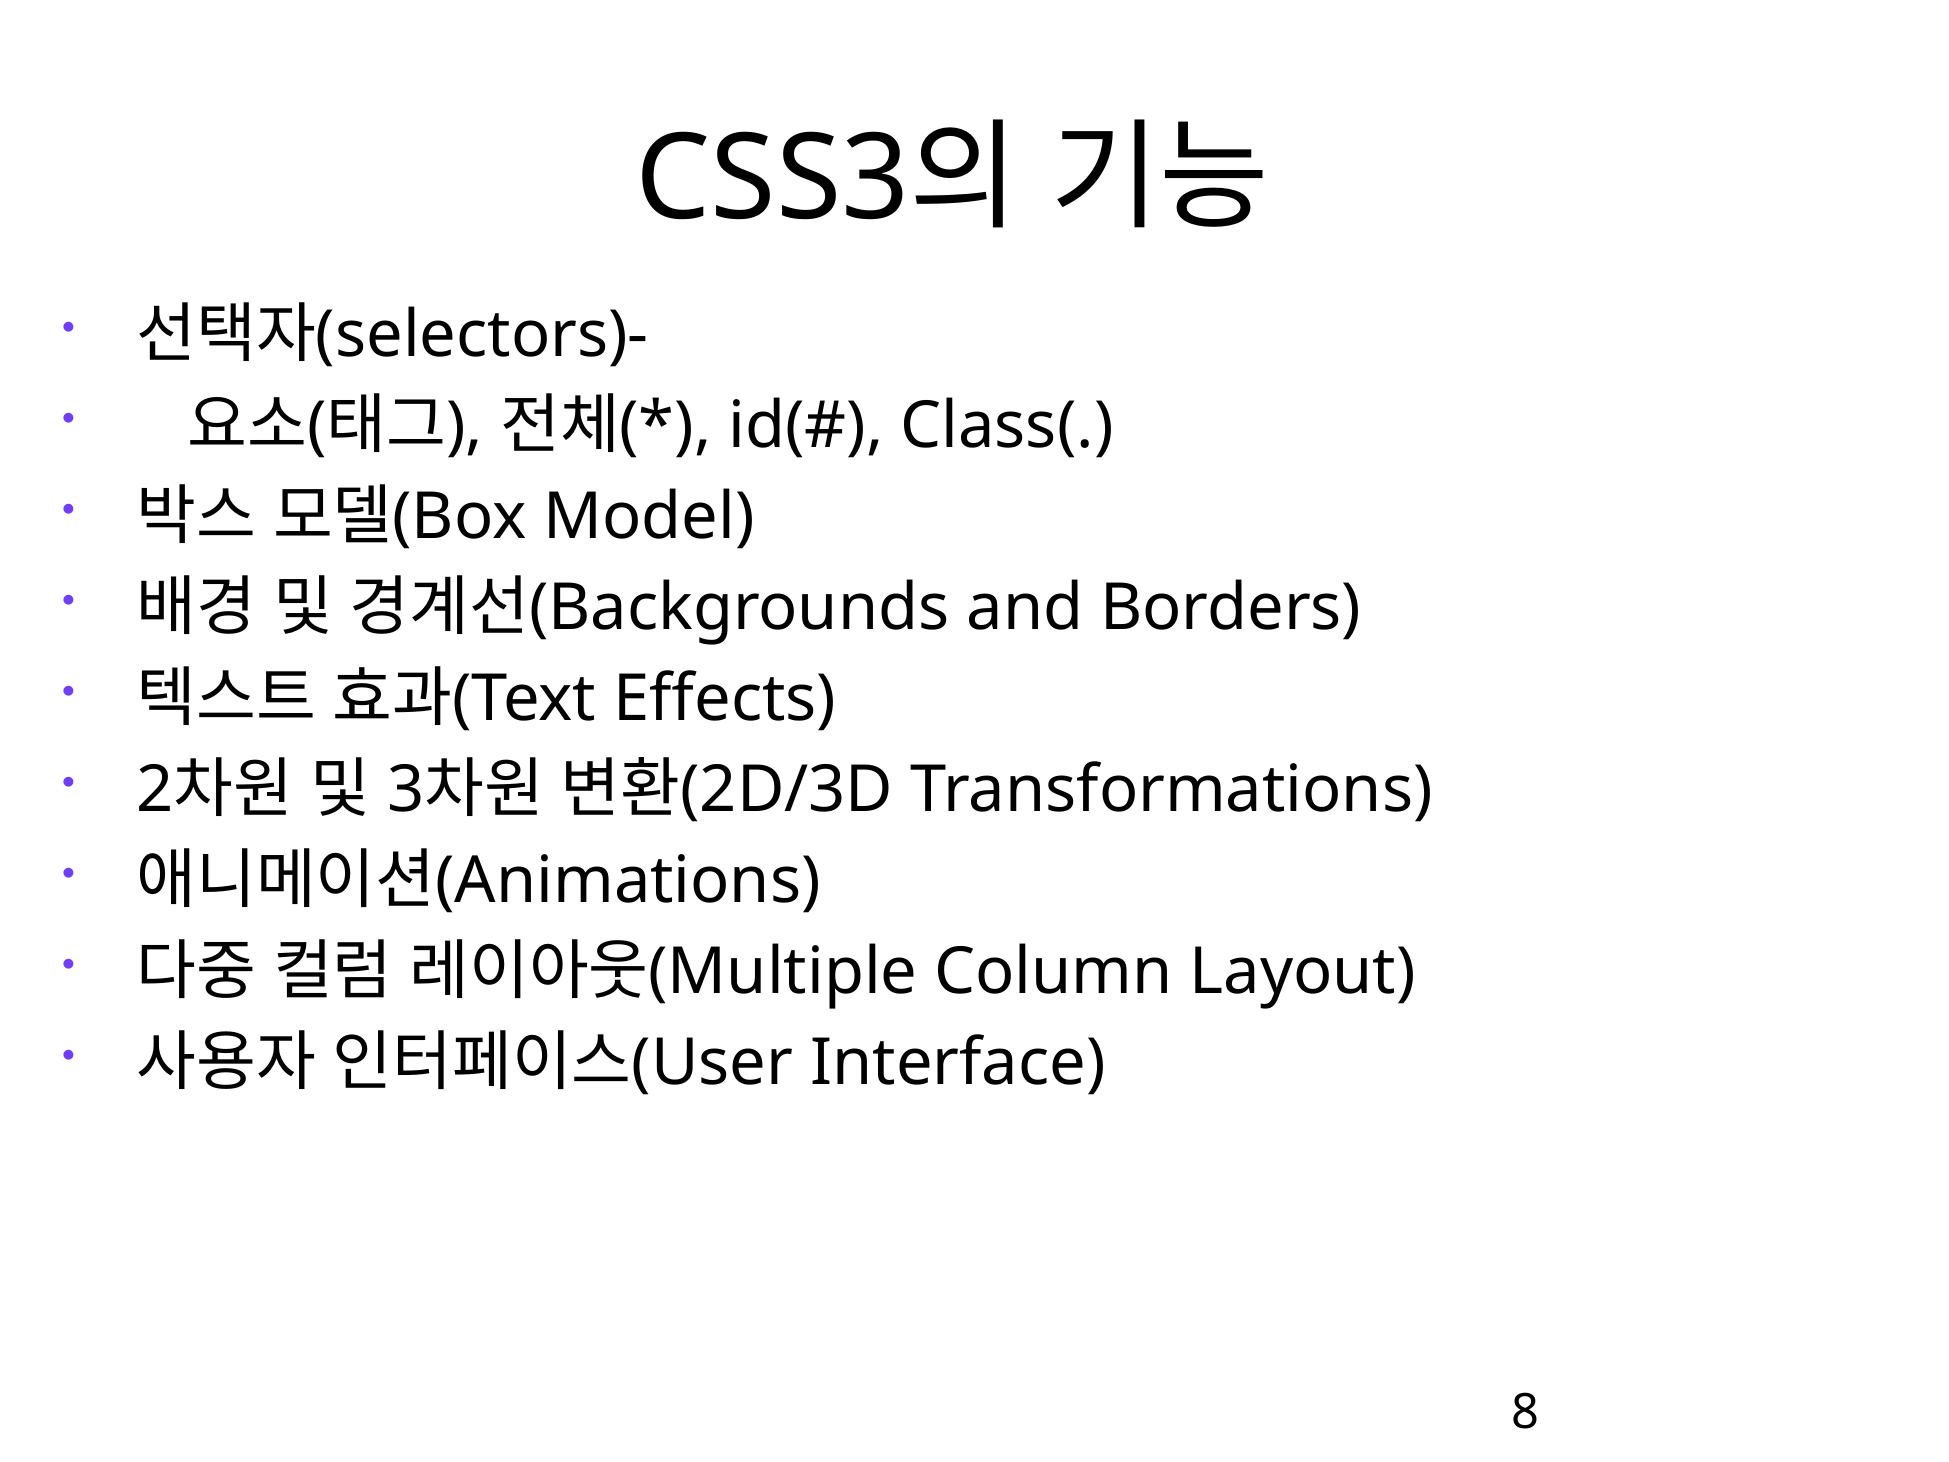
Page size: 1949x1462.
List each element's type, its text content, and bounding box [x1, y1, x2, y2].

title CSS3의 기능 [156, 92, 1749, 255]
list 선택자(selectors)- 요소(태그), 전체(*), id(#), Class(.) 박스 모델(Box Model) 배경 및 경계선(Backgrounds and Borders) 텍스트 효과(Text Effects) 2차원 및 3차원 변환(2D/3D Transformations) 애니메이션(Animations) 다중 컬럼 레이아웃(Multiple Column Layout) 사용자 인터페이스(User Interface) [48, 284, 1897, 1343]
slide_number <숫자> [1496, 1372, 1899, 1462]
